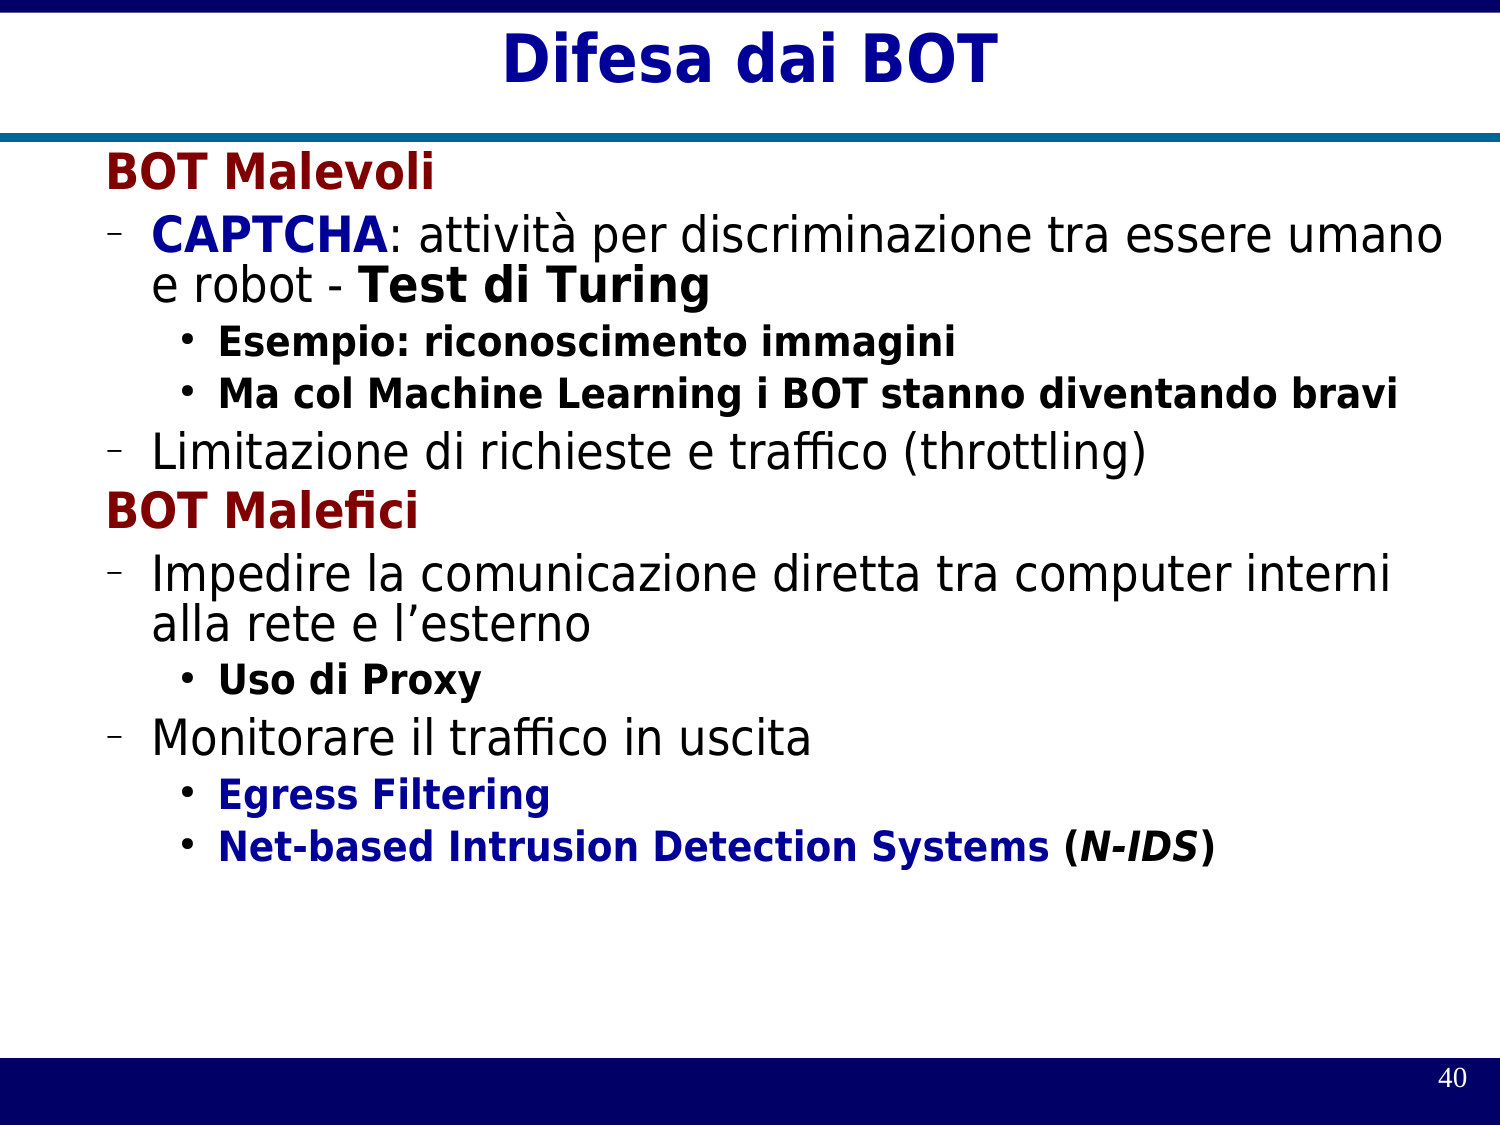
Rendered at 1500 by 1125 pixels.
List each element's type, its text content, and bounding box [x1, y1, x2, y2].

list BOT Malevoli CAPTCHA: attività per discriminazione tra essere umano e robot - Test di Turing Esempio: riconoscimento immagini Ma col Machine Learning i BOT stanno diventando bravi Limitazione di richieste e traffico (throttling) BOT Malefici Impedire la comunicazione diretta tra computer interni alla rete e l’esterno Uso di Proxy Monitorare il traffico in uscita Egress Filtering Net-based Intrusion Detection Systems (N-IDS) [30, 149, 1471, 1021]
title Difesa dai BOT [30, 0, 1471, 126]
